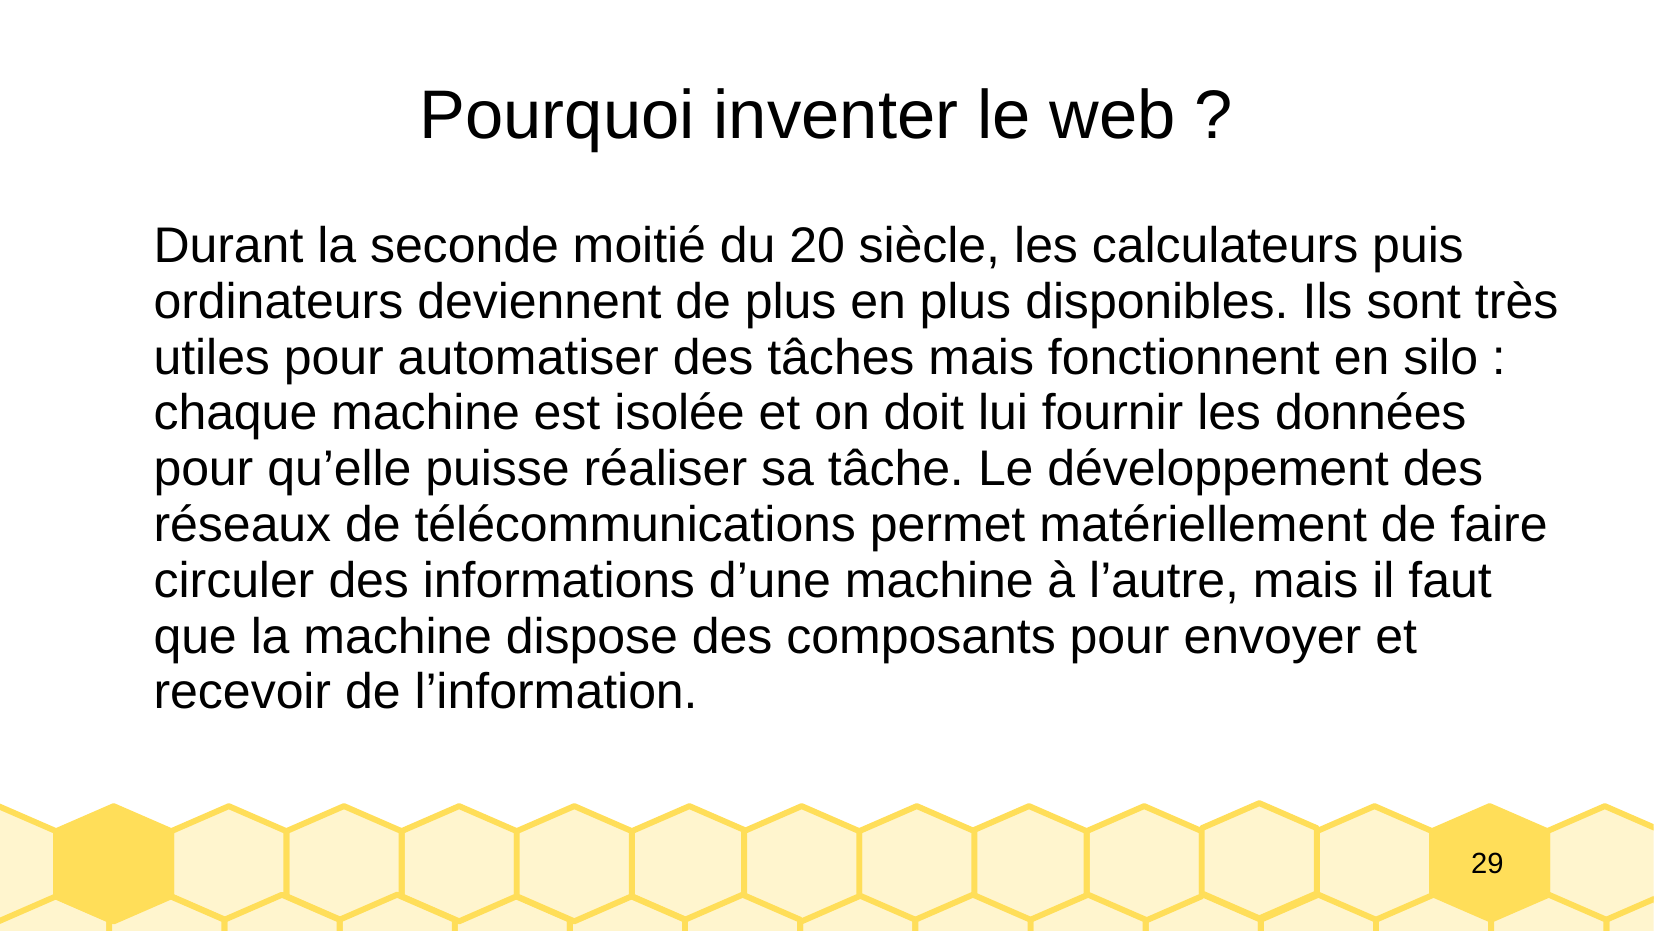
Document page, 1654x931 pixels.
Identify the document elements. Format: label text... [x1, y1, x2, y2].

list Durant la seconde moitié du 20 siècle, les calculateurs puis ordinateurs deviennent de plus en plus disponibles. Ils sont très utiles pour automatiser des tâches mais fonctionnent en silo : chaque machine est isolée et on doit lui fournir les données pour qu’elle puisse réaliser sa tâche. Le développement des réseaux de télécommunications permet matériellement de faire circuler des informations d’une machine à l’autre, mais il faut que la machine dispose des composants pour envoyer et recevoir de l’information. [82, 217, 1571, 758]
title Pourquoi inventer le web ? [82, 37, 1571, 193]
